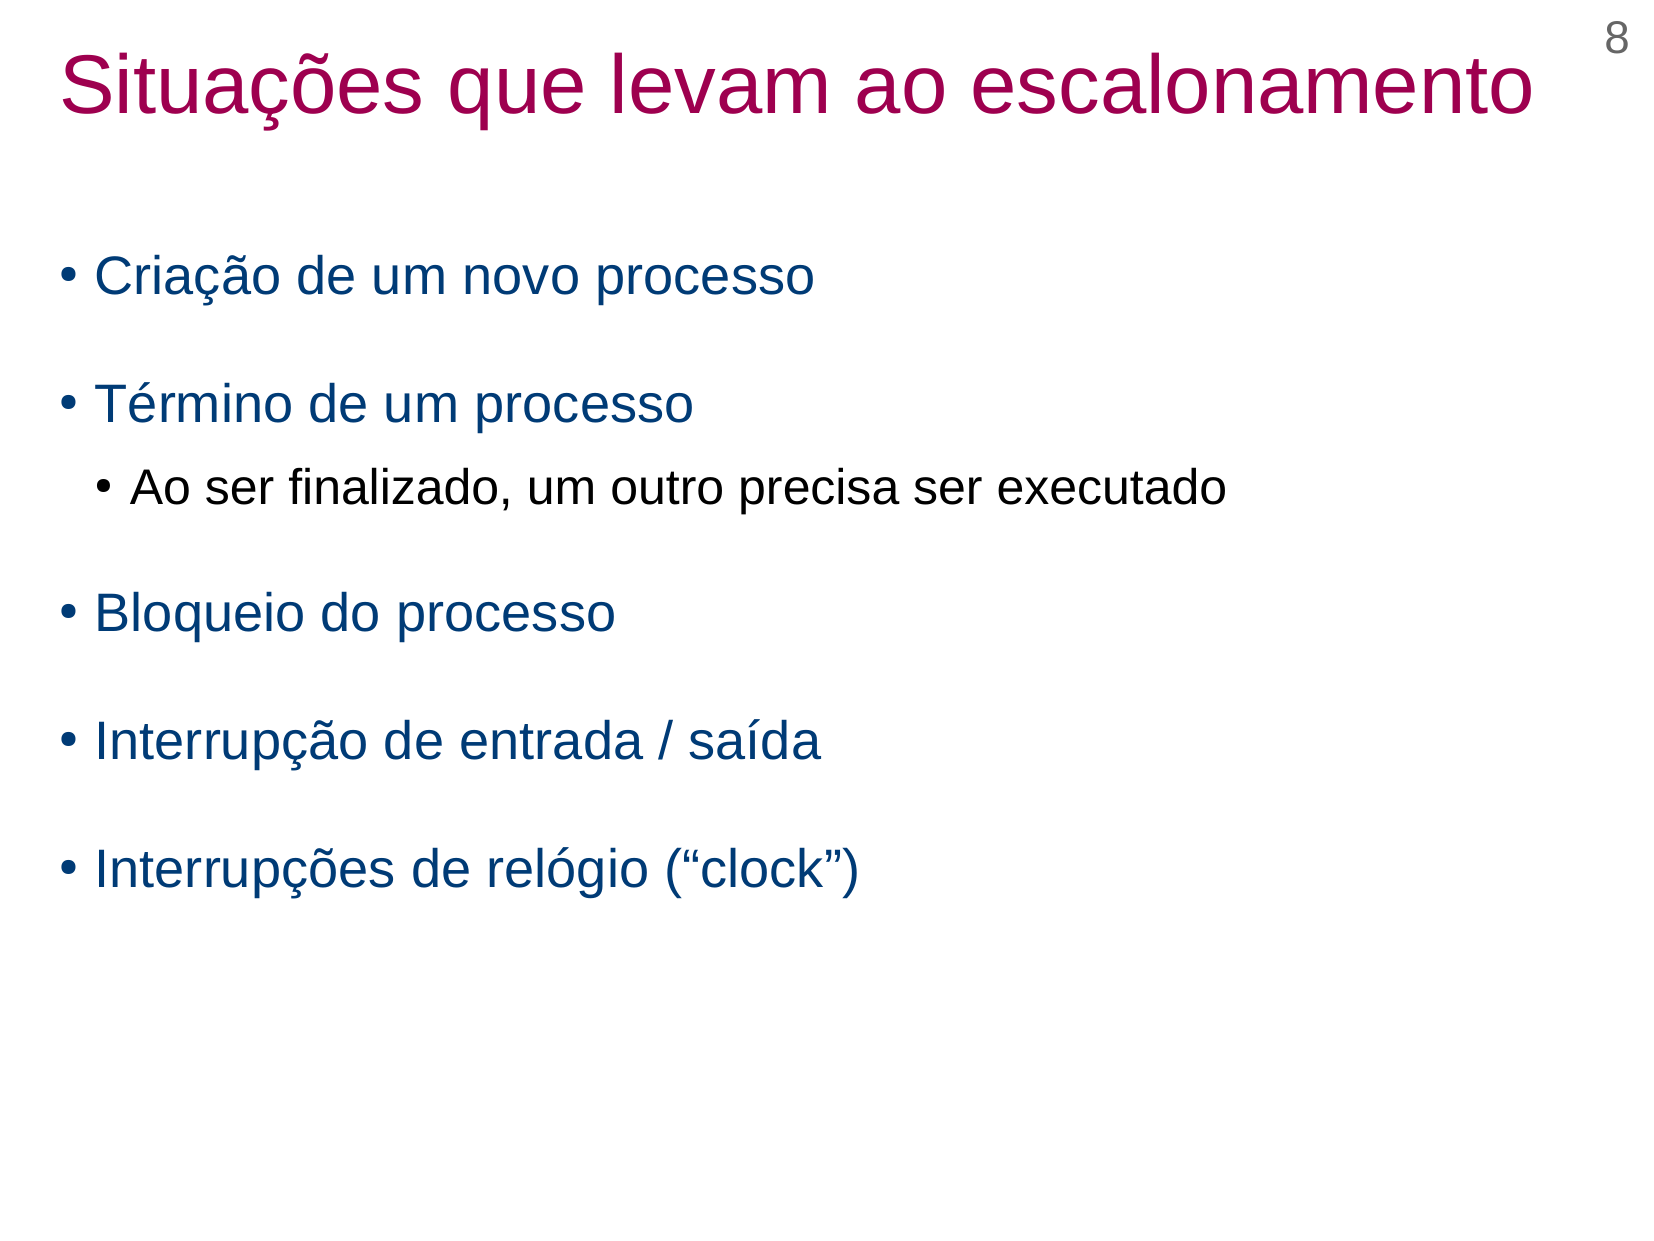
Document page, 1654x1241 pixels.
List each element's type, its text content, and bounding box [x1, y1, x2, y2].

list Criação de um novo processo Término de um processo Ao ser finalizado, um outro precisa ser executado Bloqueio do processo Interrupção de entrada / saída Interrupções de relógio (“clock”) [59, 236, 1595, 1211]
title Situações que levam ao escalonamento [59, 29, 1595, 148]
